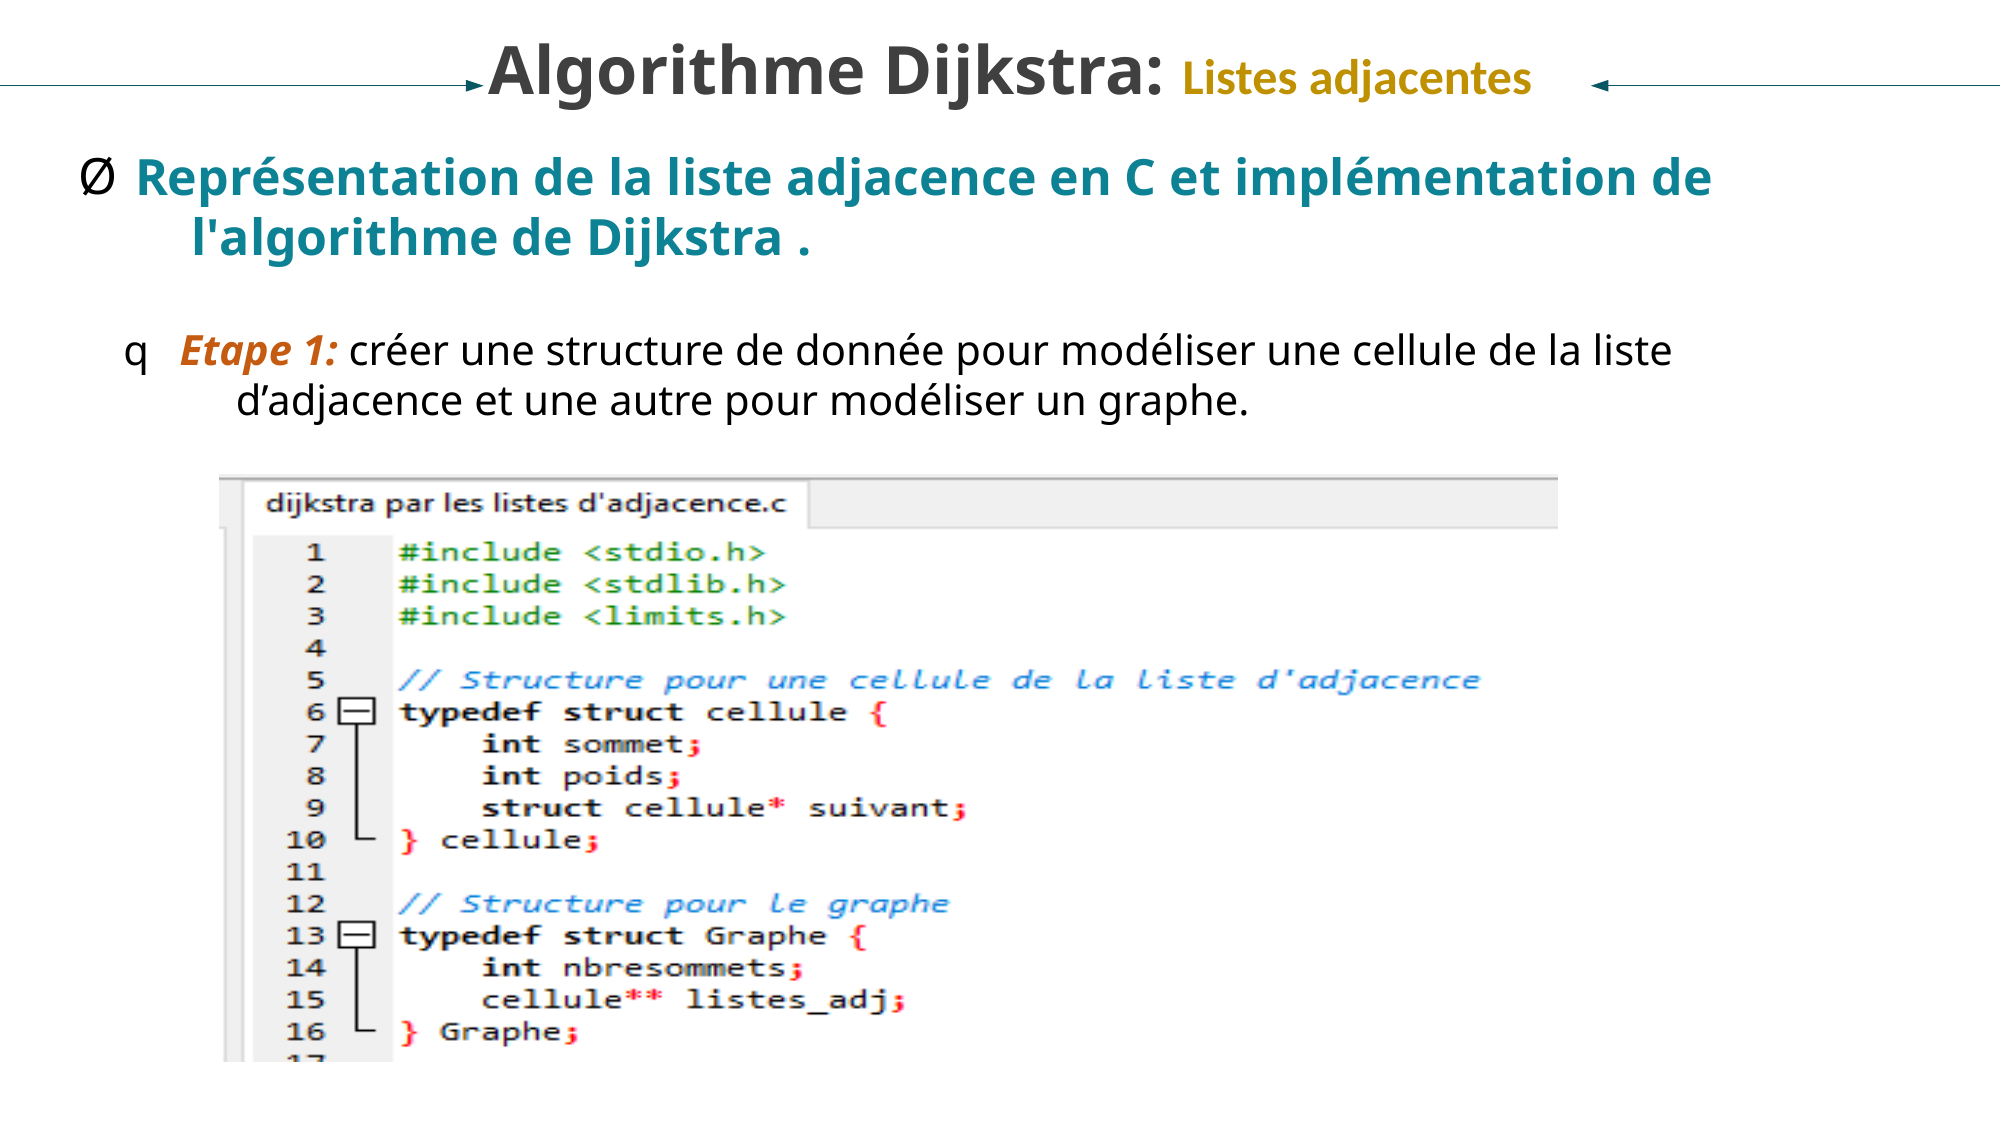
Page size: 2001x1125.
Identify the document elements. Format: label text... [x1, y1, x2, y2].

text_box Etape 1: créer une structure de donnée pour modéliser une cellule de la liste d’adjacence et une autre pour modéliser un graphe. [108, 316, 1764, 433]
text_box Algorithme Dijkstra: Listes adjacentes [280, 36, 1764, 137]
text_box Représentation de la liste adjacence en C et implémentation de l'algorithme de Dijkstra . [63, 137, 1937, 275]
picture [219, 474, 1558, 1062]
